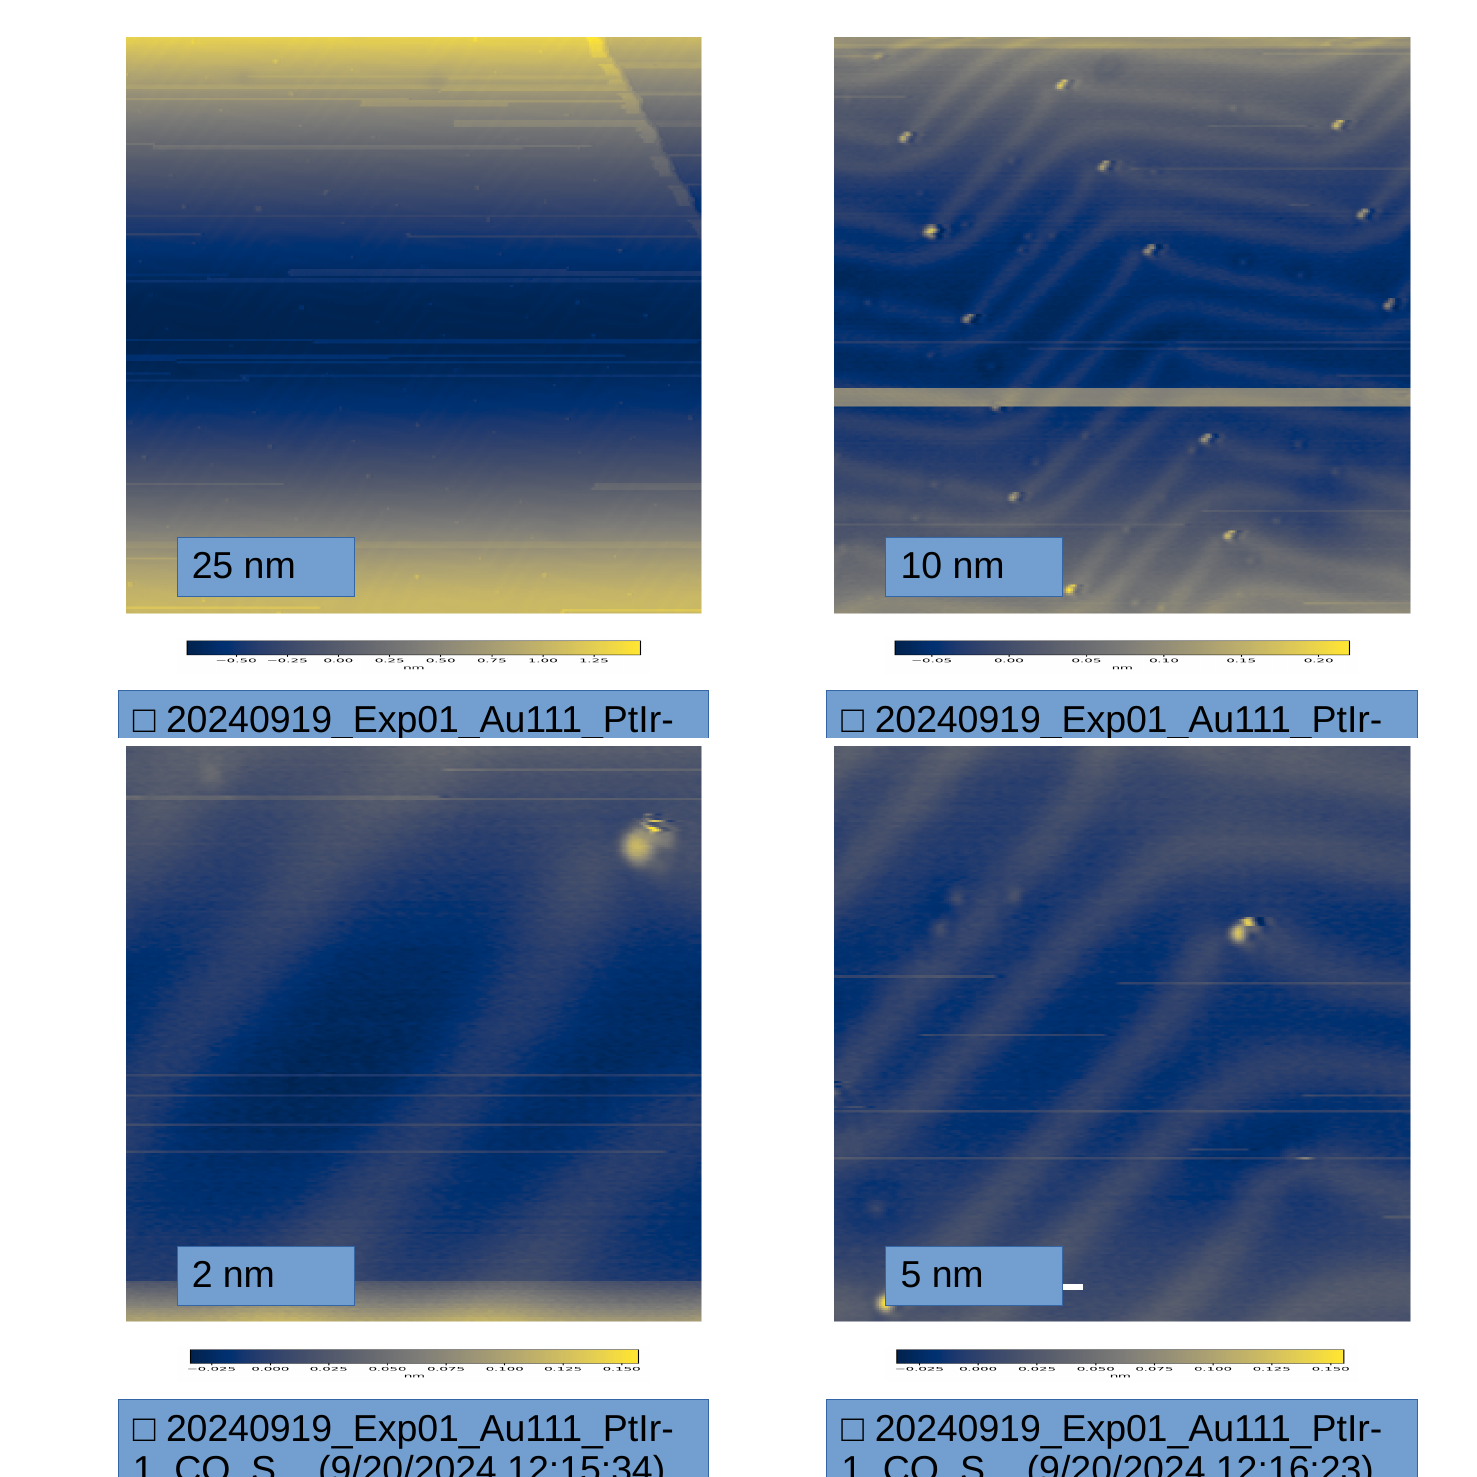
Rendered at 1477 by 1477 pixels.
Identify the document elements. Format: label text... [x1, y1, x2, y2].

text_box □ 20240919_Exp01_Au111_PtIr-1_CO_S... (9/20/2024 12:15:34) TopoFwd | 256×256 px | 8.0×8.0 nm | -300.000 mV | 2.0E-0011 A [118, 1399, 709, 1477]
picture [885, 637, 1359, 674]
picture [826, 29, 1418, 621]
picture [177, 637, 650, 674]
picture [118, 738, 709, 1329]
picture [885, 1346, 1359, 1382]
text_box 2 nm [177, 1246, 355, 1306]
text_box 5 nm [885, 1246, 1063, 1306]
text_box □ 20240919_Exp01_Au111_PtIr-1_CO_S... (9/20/2024 12:16:23) TopoFwd | 256×256 px | 15.0×15.0 nm | -300.000 mV | 2.0E-0011 A [826, 1399, 1418, 1477]
text_box □ 20240919_Exp01_Au111_PtIr-1_CO_S... (9/20/2024 12:14:34) TopoFwd | 256×256 px | 35.0×35.0 nm | -300.000 mV | 2.0E-0011 A [826, 690, 1418, 738]
picture [177, 1346, 650, 1382]
picture [118, 29, 709, 621]
text_box 10 nm [885, 537, 1063, 597]
text_box 25 nm [177, 537, 355, 597]
picture [826, 738, 1418, 1329]
text_box □ 20240919_Exp01_Au111_PtIr-1_CO_S... (9/20/2024 12:13:09) TopoFwd | 256×256 px | 100.0×100.0 nm | -300.000 mV | 2.0E-0011 A [118, 690, 709, 738]
